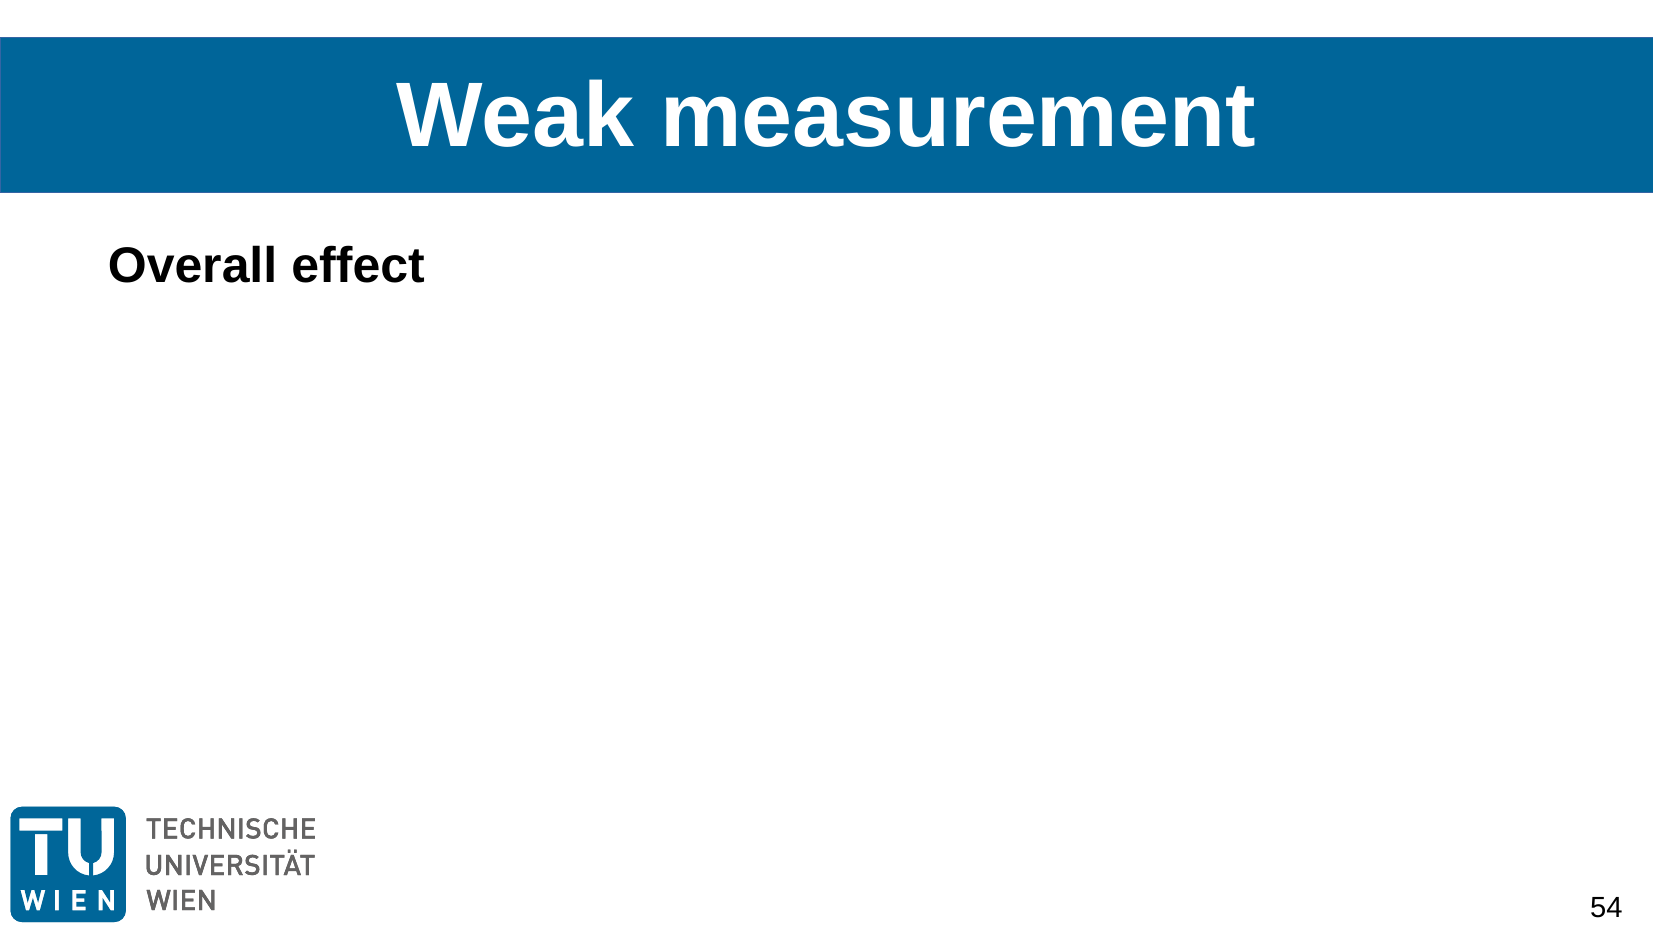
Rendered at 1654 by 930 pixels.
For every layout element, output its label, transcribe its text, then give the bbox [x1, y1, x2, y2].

title Weak measurement [0, 37, 1653, 193]
list Overall effect [107, 236, 1186, 311]
